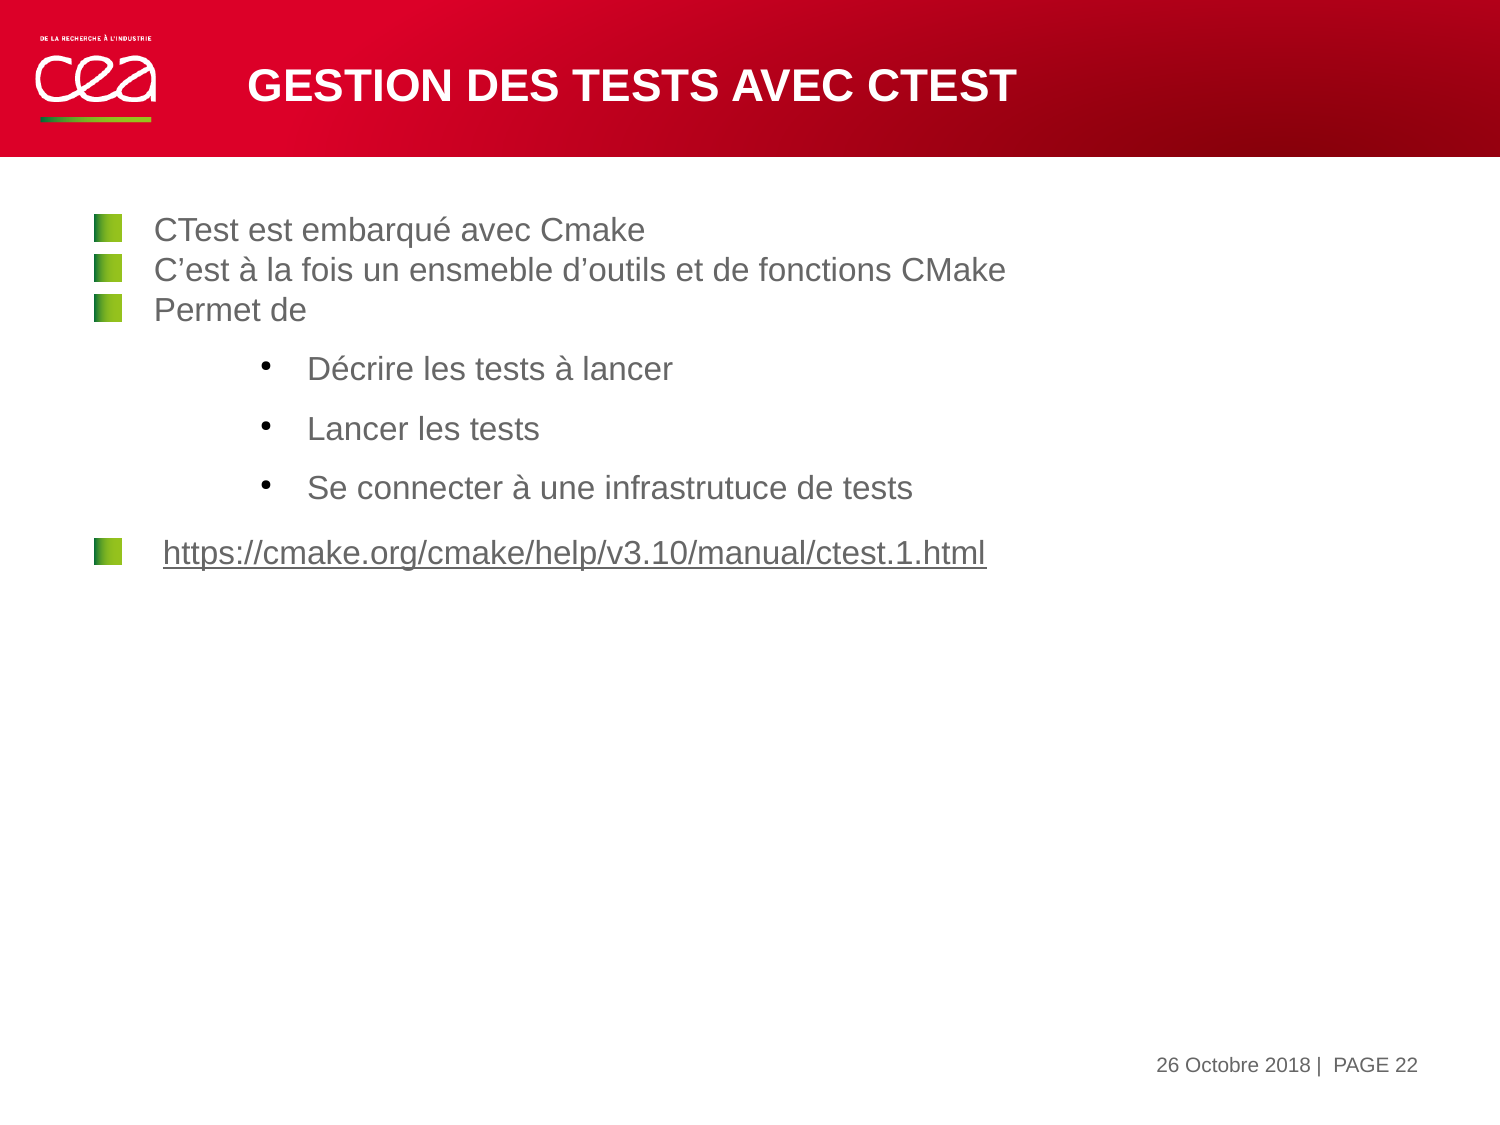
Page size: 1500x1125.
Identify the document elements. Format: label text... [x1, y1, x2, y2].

footer 26 Octobre 2018 [336, 1034, 1311, 1095]
slide_number | PAGE <number> [1316, 1034, 1500, 1094]
title gestion des tests avec CTest [247, 8, 1436, 158]
list CTest est embarqué avec Cmake C’est à la fois un ensmeble d’outils et de fonctions CMake Permet de Décrire les tests à lancer Lancer les tests Se connecter à une infrastrutuce de tests https://cmake.org/cmake/help/v3.10/manual/ctest.1.html [94, 208, 1436, 1024]
picture [0, 0, 1500, 157]
